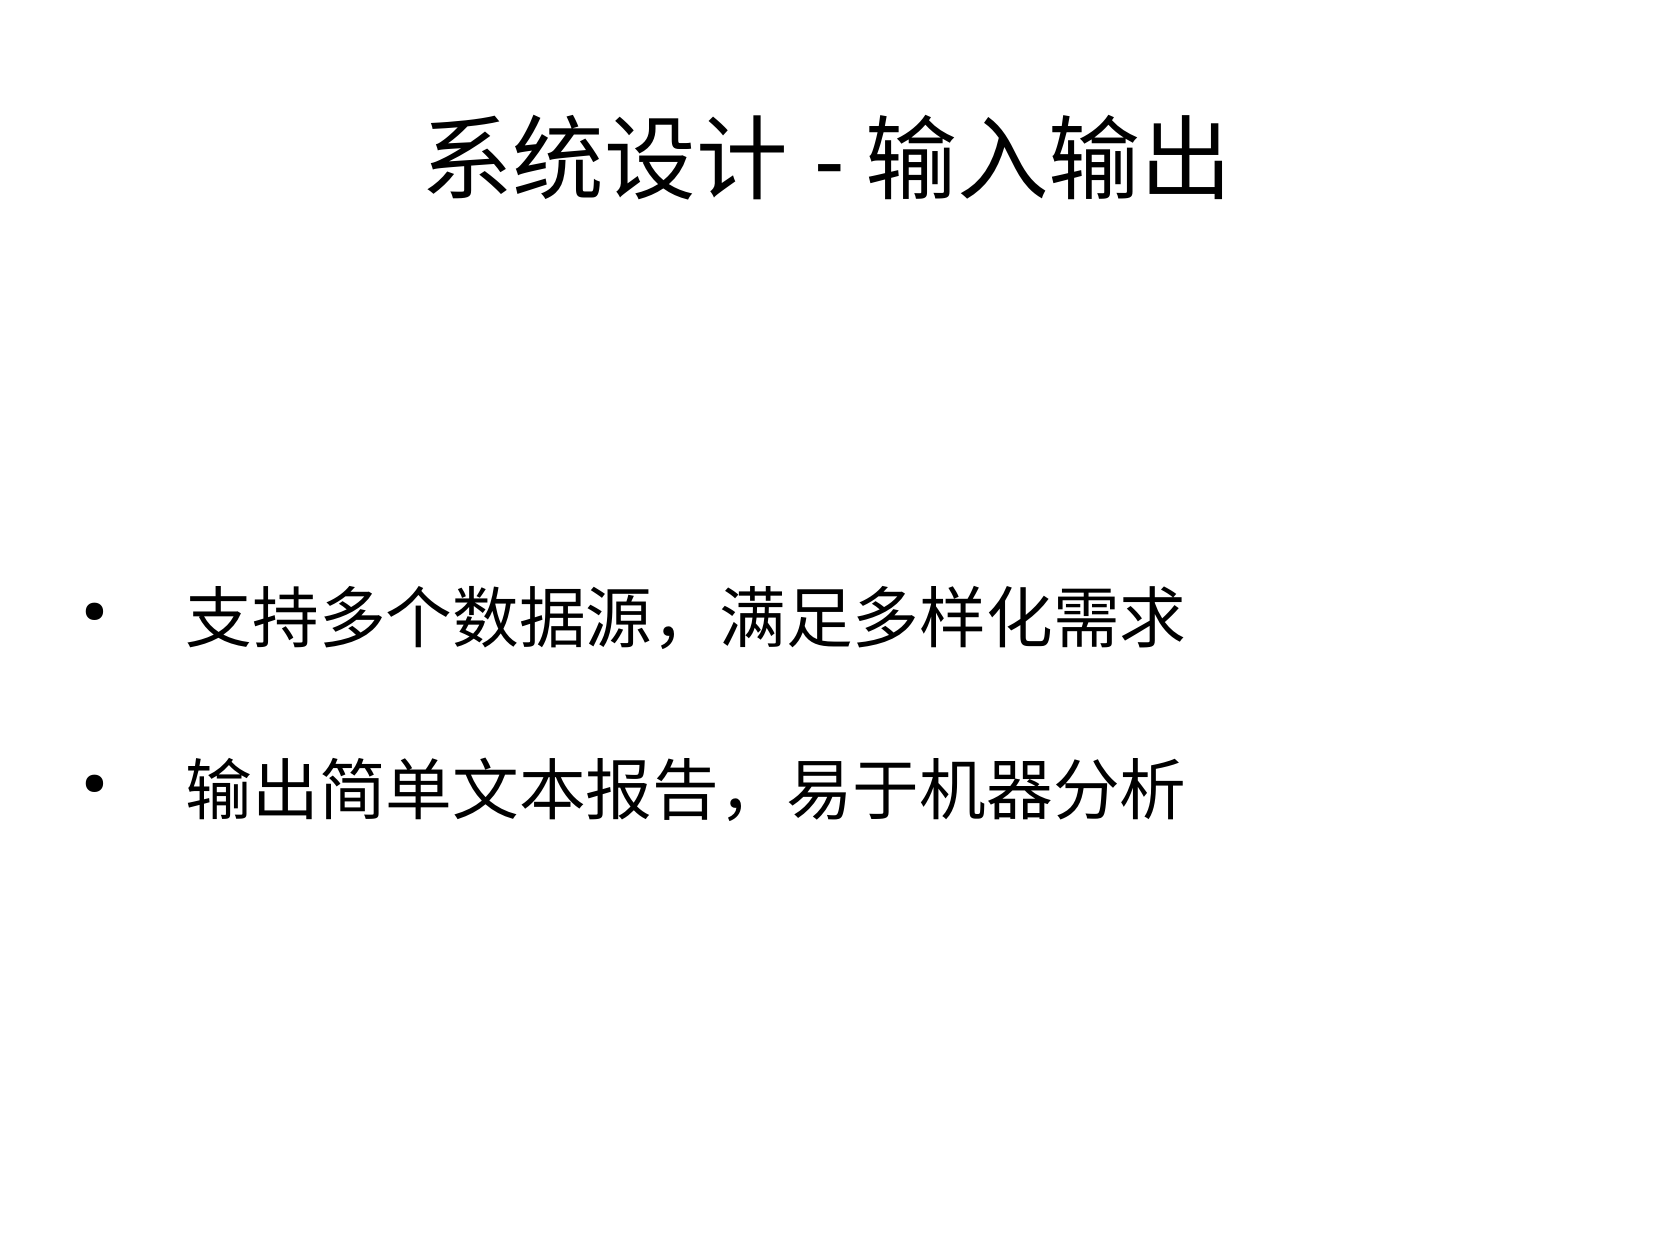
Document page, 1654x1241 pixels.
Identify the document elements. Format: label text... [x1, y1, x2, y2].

subtitle 支持多个数据源，满足多样化需求 输出简单文本报告，易于机器分析 [82, 290, 1571, 1109]
title 系统设计-输入输出 [82, 49, 1571, 257]
